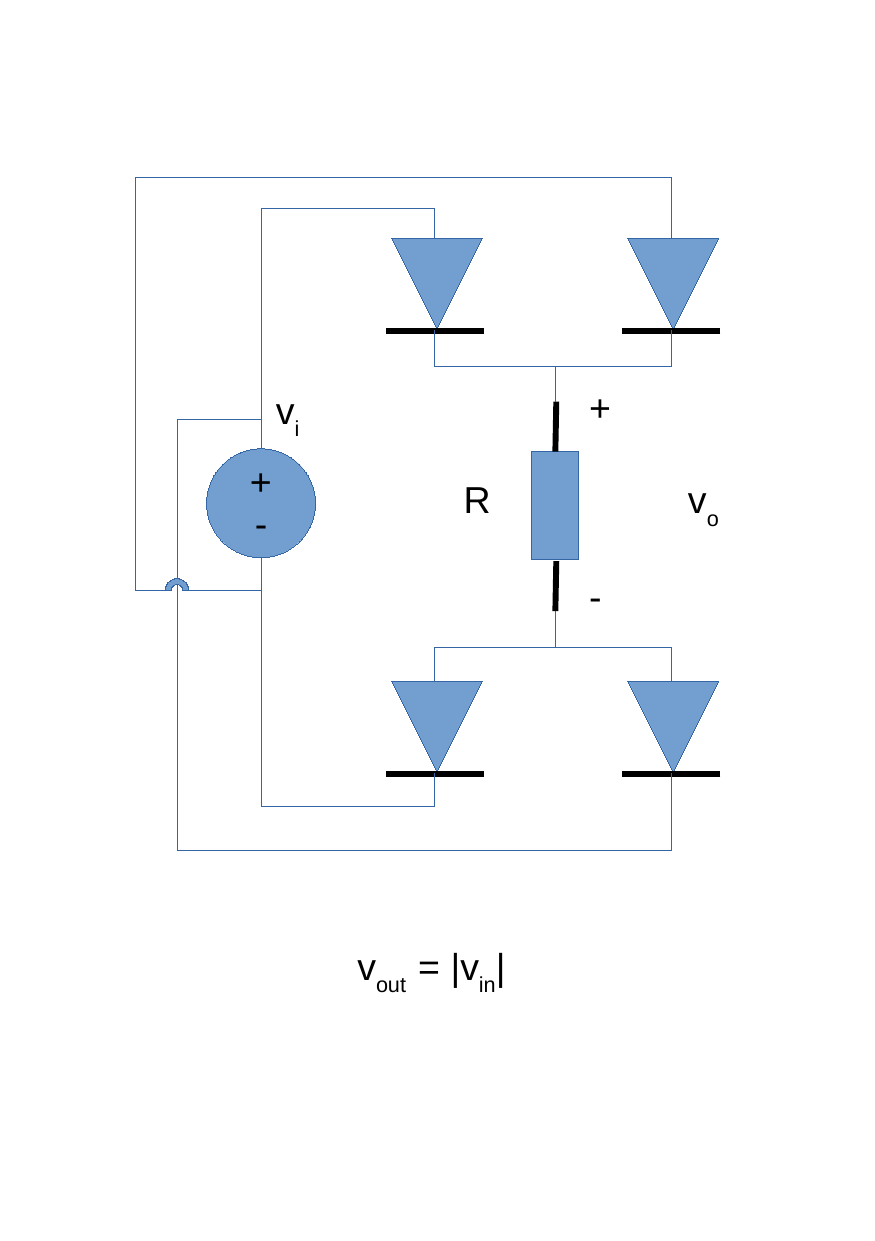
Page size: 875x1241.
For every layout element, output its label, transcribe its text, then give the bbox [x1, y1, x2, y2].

text_box [531, 451, 579, 560]
text_box [391, 681, 483, 771]
text_box vo [673, 472, 756, 680]
text_box + - [206, 448, 303, 558]
text_box vi [261, 383, 344, 539]
text_box [165, 578, 189, 591]
text_box [627, 681, 719, 771]
text_box R [448, 472, 532, 530]
text_box [391, 238, 483, 328]
text_box + [574, 380, 627, 438]
text_box - [574, 569, 617, 626]
text_box [627, 238, 719, 328]
text_box vout = |vin| [342, 938, 532, 1005]
